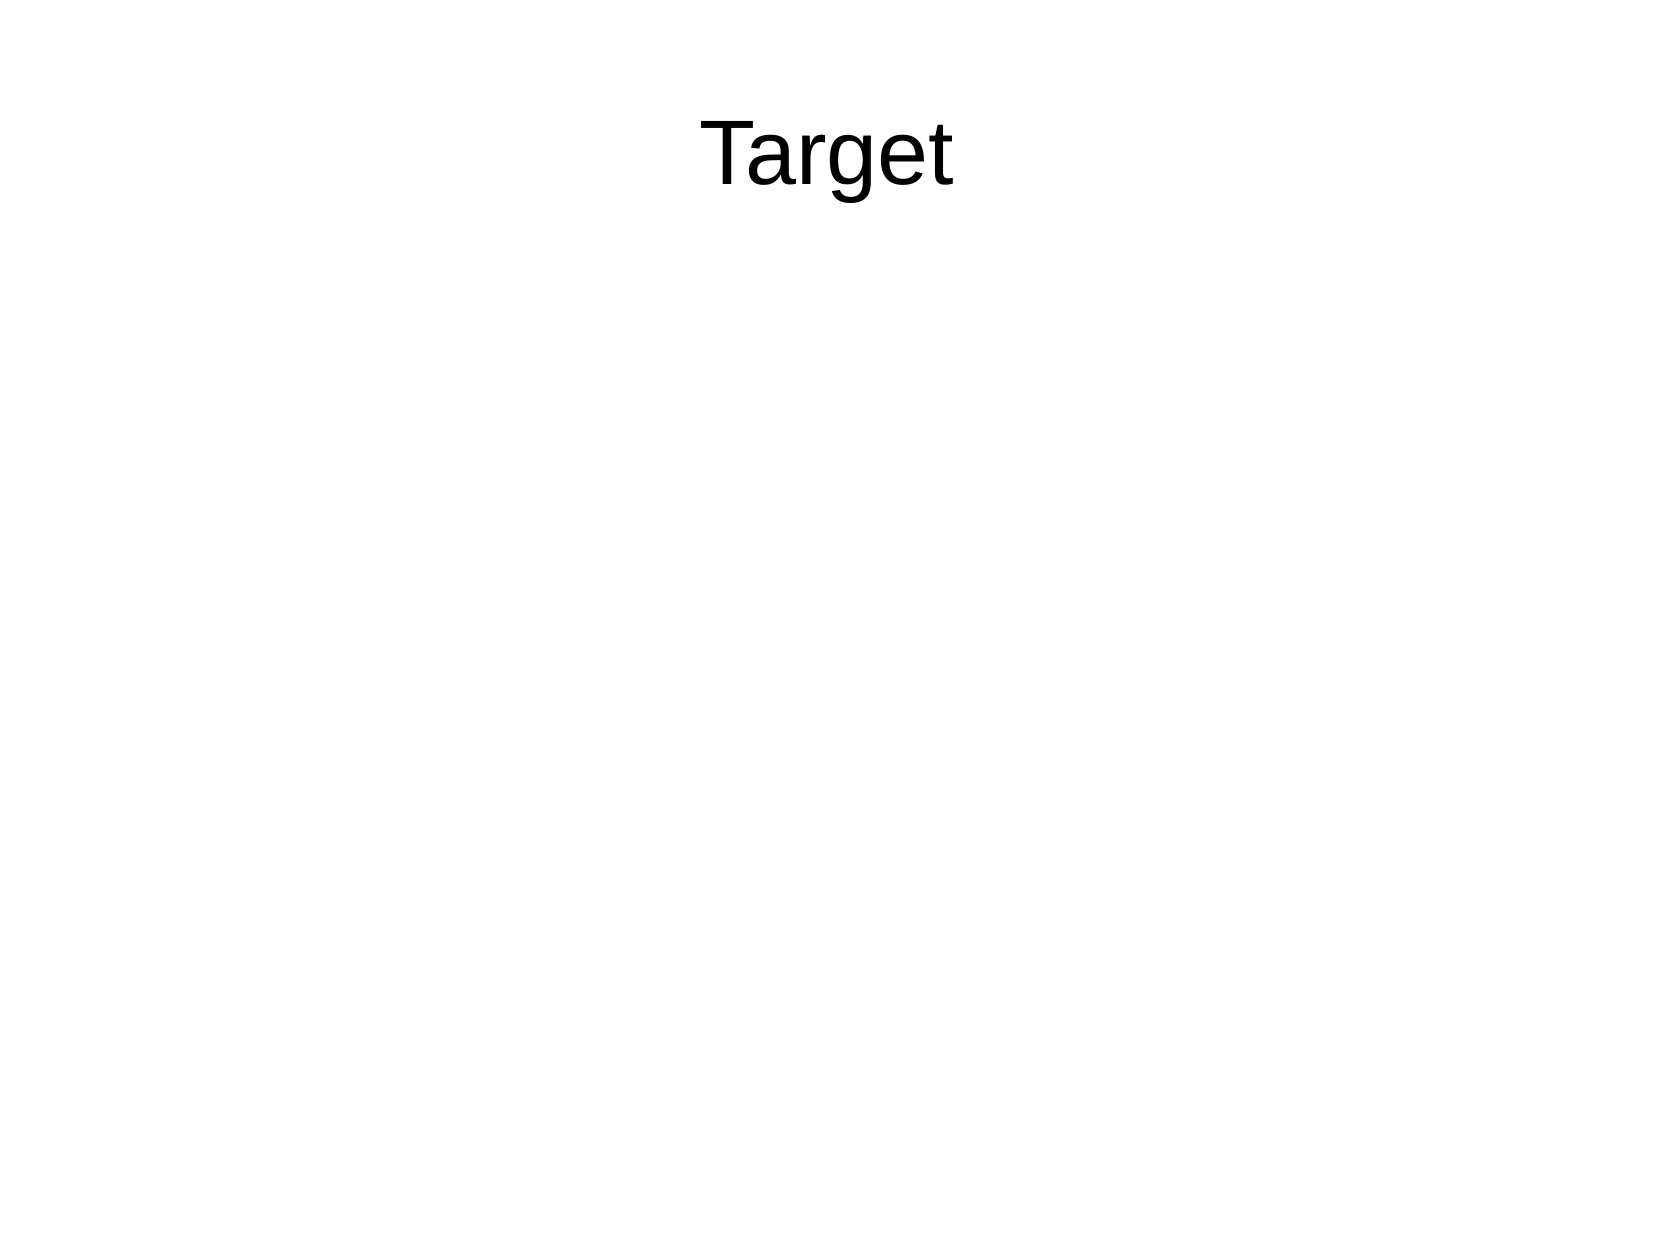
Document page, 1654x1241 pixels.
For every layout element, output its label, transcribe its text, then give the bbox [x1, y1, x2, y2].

title Target [82, 49, 1571, 257]
